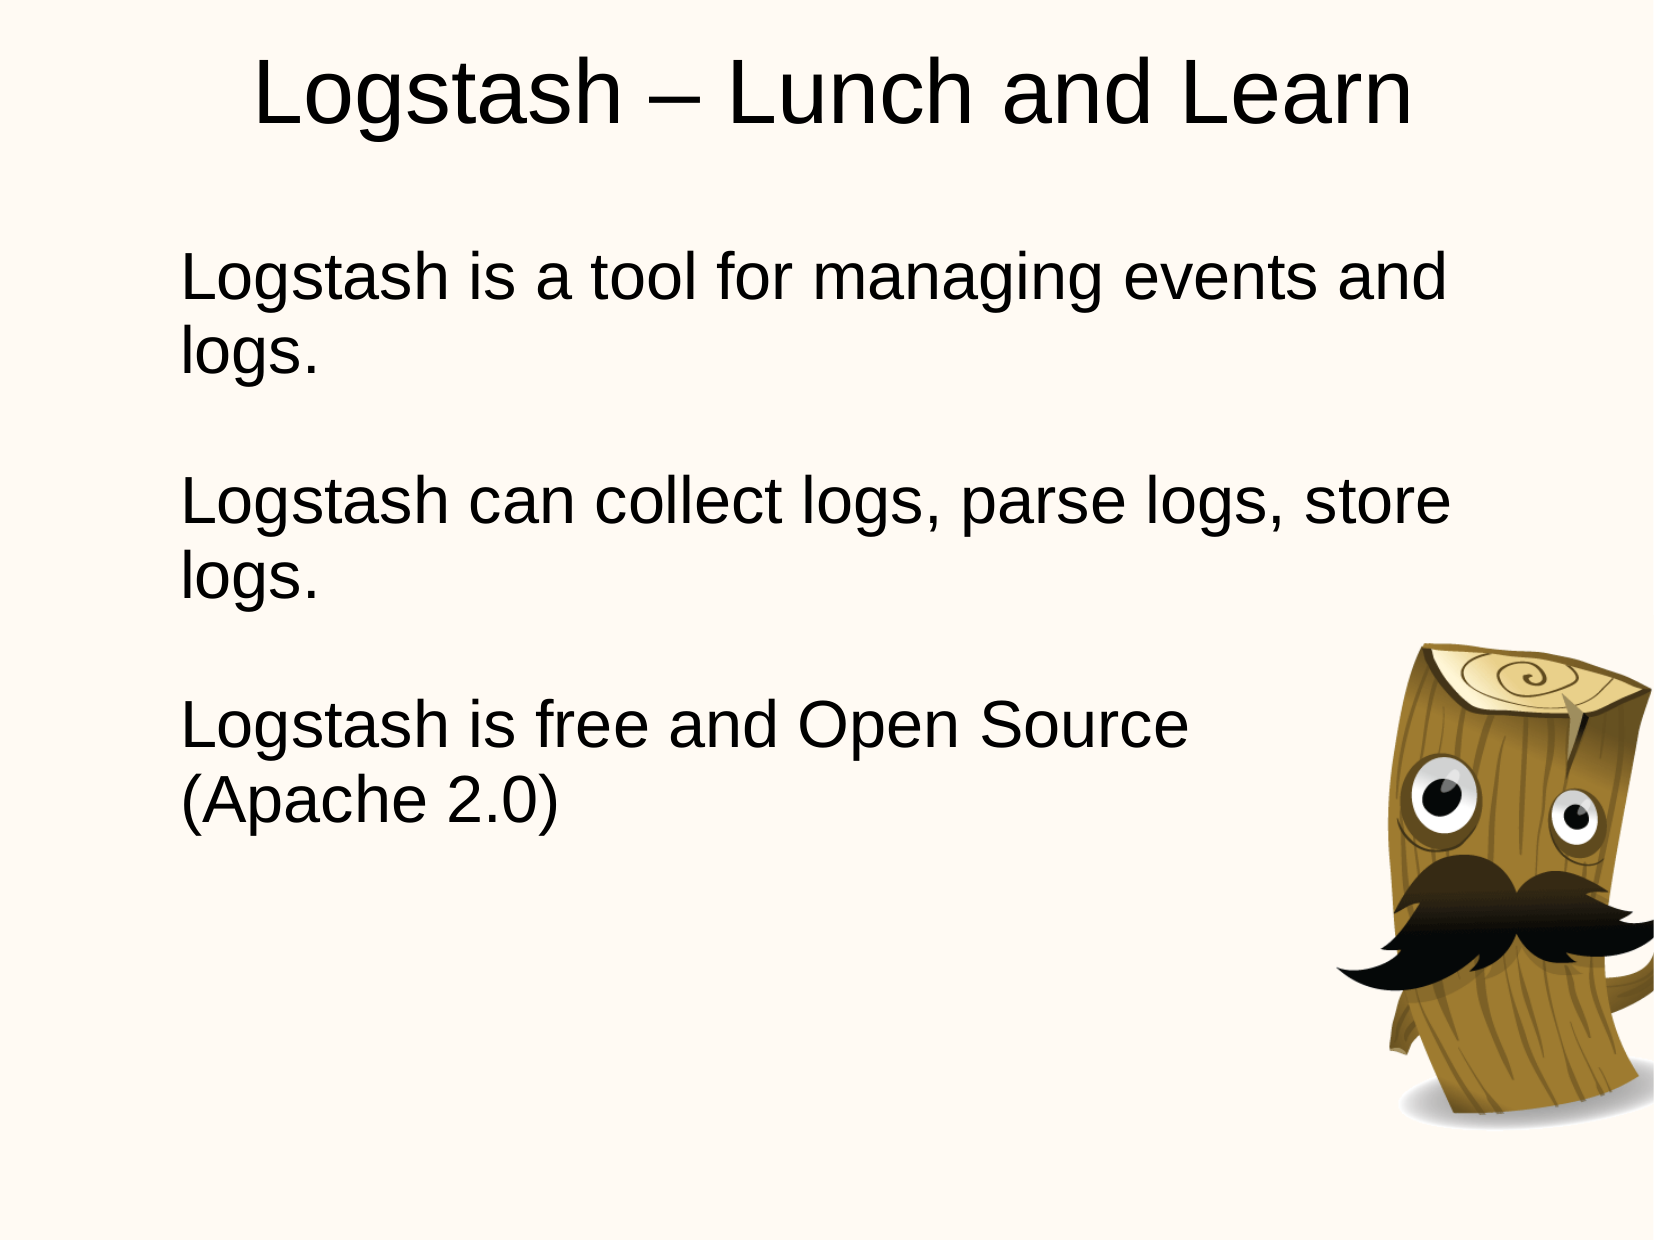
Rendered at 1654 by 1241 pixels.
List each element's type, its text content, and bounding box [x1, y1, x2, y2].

picture [1305, 615, 1654, 1140]
subtitle Logstash is a tool for managing events and logs. Logstash can collect logs, parse logs, store logs. Logstash is free and Open Source (Apache 2.0) [180, 238, 1538, 1062]
title Logstash – Lunch and Learn [90, 17, 1579, 166]
